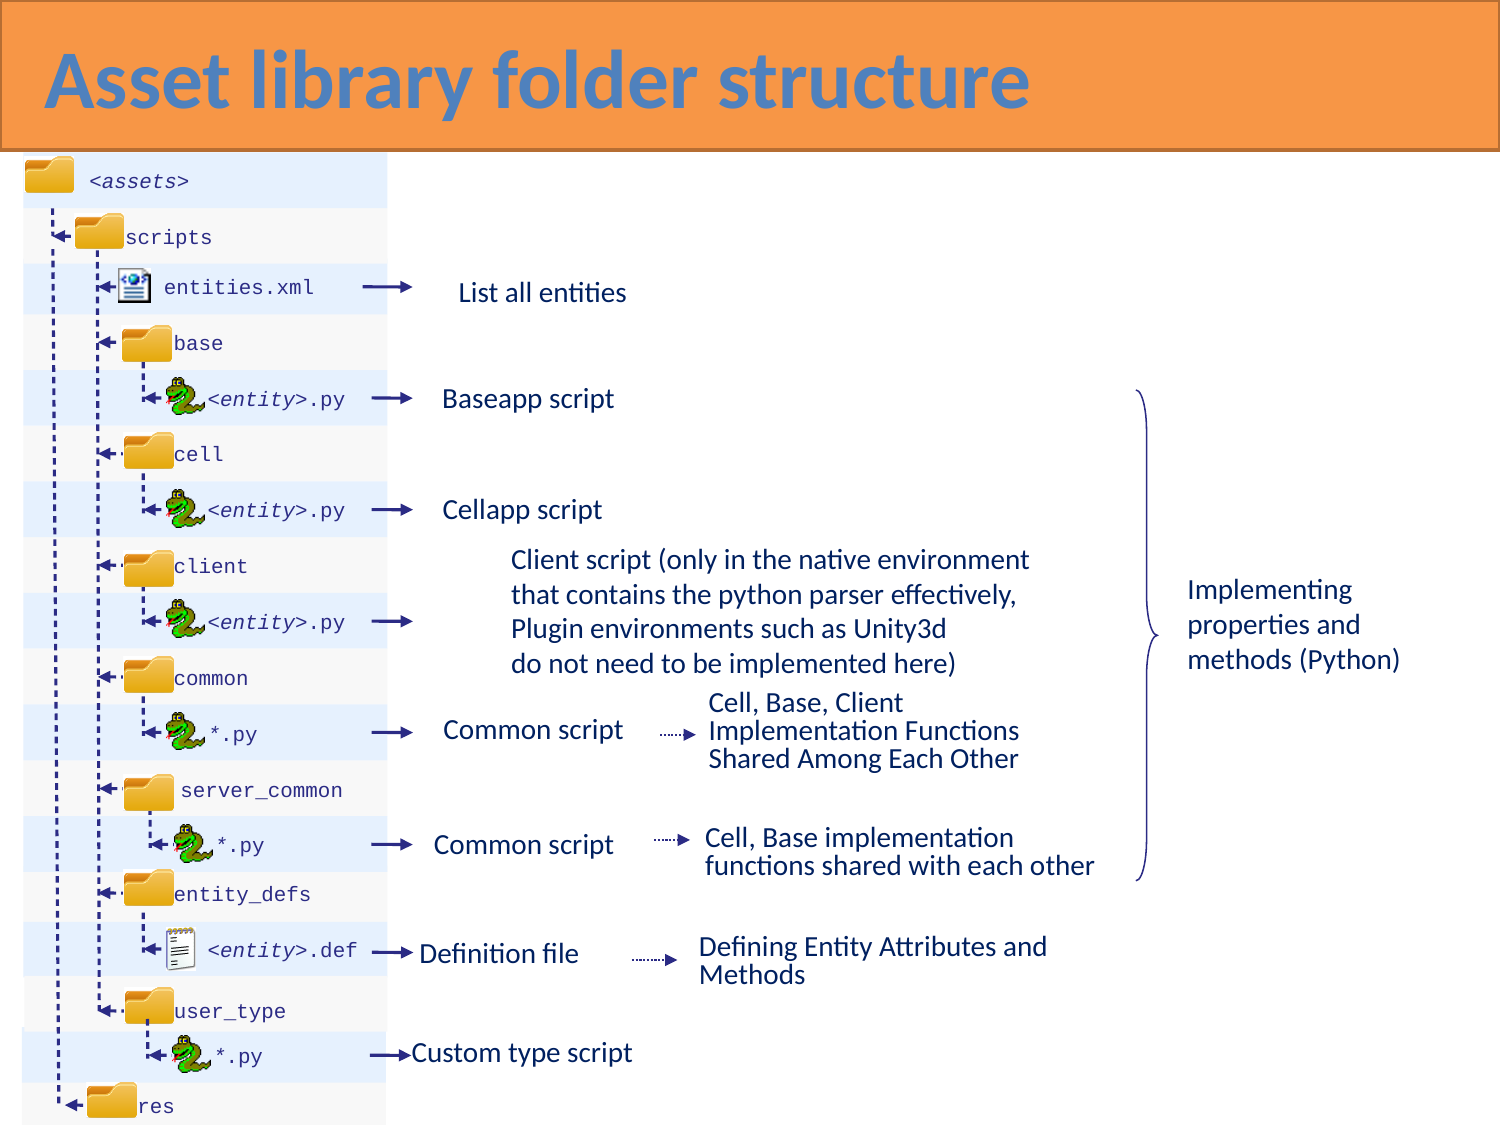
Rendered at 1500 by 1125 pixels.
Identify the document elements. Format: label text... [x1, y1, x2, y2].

text_box res [137, 1092, 270, 1118]
text_box <entity>.py [207, 385, 407, 411]
text_box <assets> [89, 167, 363, 193]
text_box <entity>.py [207, 608, 407, 634]
text_box scripts [125, 223, 258, 249]
text_box entity_defs [174, 880, 349, 906]
picture [123, 550, 174, 587]
text_box user_type [174, 997, 349, 1024]
picture [172, 1035, 211, 1073]
text_box Common script [443, 710, 624, 746]
text_box [21, 152, 388, 1125]
text_box Cell, Base implementation functions shared with each other [704, 824, 1125, 881]
text_box Client script (only in the native environment that contains the python parser effectively, Plugin environments such as Unity3d do not need to be implemented here) [511, 539, 1031, 680]
picture [166, 599, 205, 638]
text_box *.py [214, 831, 413, 858]
text_box Implementing properties and methods (Python) [1187, 496, 1455, 751]
text_box Baseapp script [442, 379, 615, 415]
text_box <entity>.def [207, 936, 407, 962]
text_box common [174, 664, 306, 690]
text_box *.py [213, 1042, 411, 1068]
picture [118, 268, 151, 303]
text_box cell [174, 440, 306, 466]
title Asset library folder structure [29, 21, 1483, 129]
picture [74, 213, 124, 250]
picture [24, 156, 74, 193]
text_box [0, 0, 1500, 150]
text_box List all entities [458, 272, 628, 308]
picture [123, 432, 174, 469]
picture [123, 869, 174, 906]
text_box base [173, 329, 306, 355]
text_box *.py [207, 720, 407, 746]
text_box server_common [180, 776, 349, 802]
picture [121, 325, 172, 362]
picture [124, 987, 174, 1024]
picture [123, 656, 174, 693]
picture [123, 774, 174, 811]
picture [166, 489, 205, 528]
text_box entities.xml [164, 273, 363, 299]
picture [174, 824, 213, 863]
text_box Common script [433, 824, 615, 860]
text_box <entity>.py [207, 496, 407, 522]
text_box Custom type script [411, 1033, 705, 1069]
picture [166, 712, 205, 751]
text_box Defining Entity Attributes and Methods [698, 934, 1050, 990]
picture [166, 927, 196, 971]
picture [86, 1082, 137, 1118]
text_box Definition file [419, 934, 646, 970]
text_box Cell, Base, Client Implementation Functions Shared Among Each Other [708, 690, 1021, 774]
text_box client [174, 552, 306, 578]
picture [166, 377, 205, 415]
text_box Cellapp script [442, 489, 603, 525]
